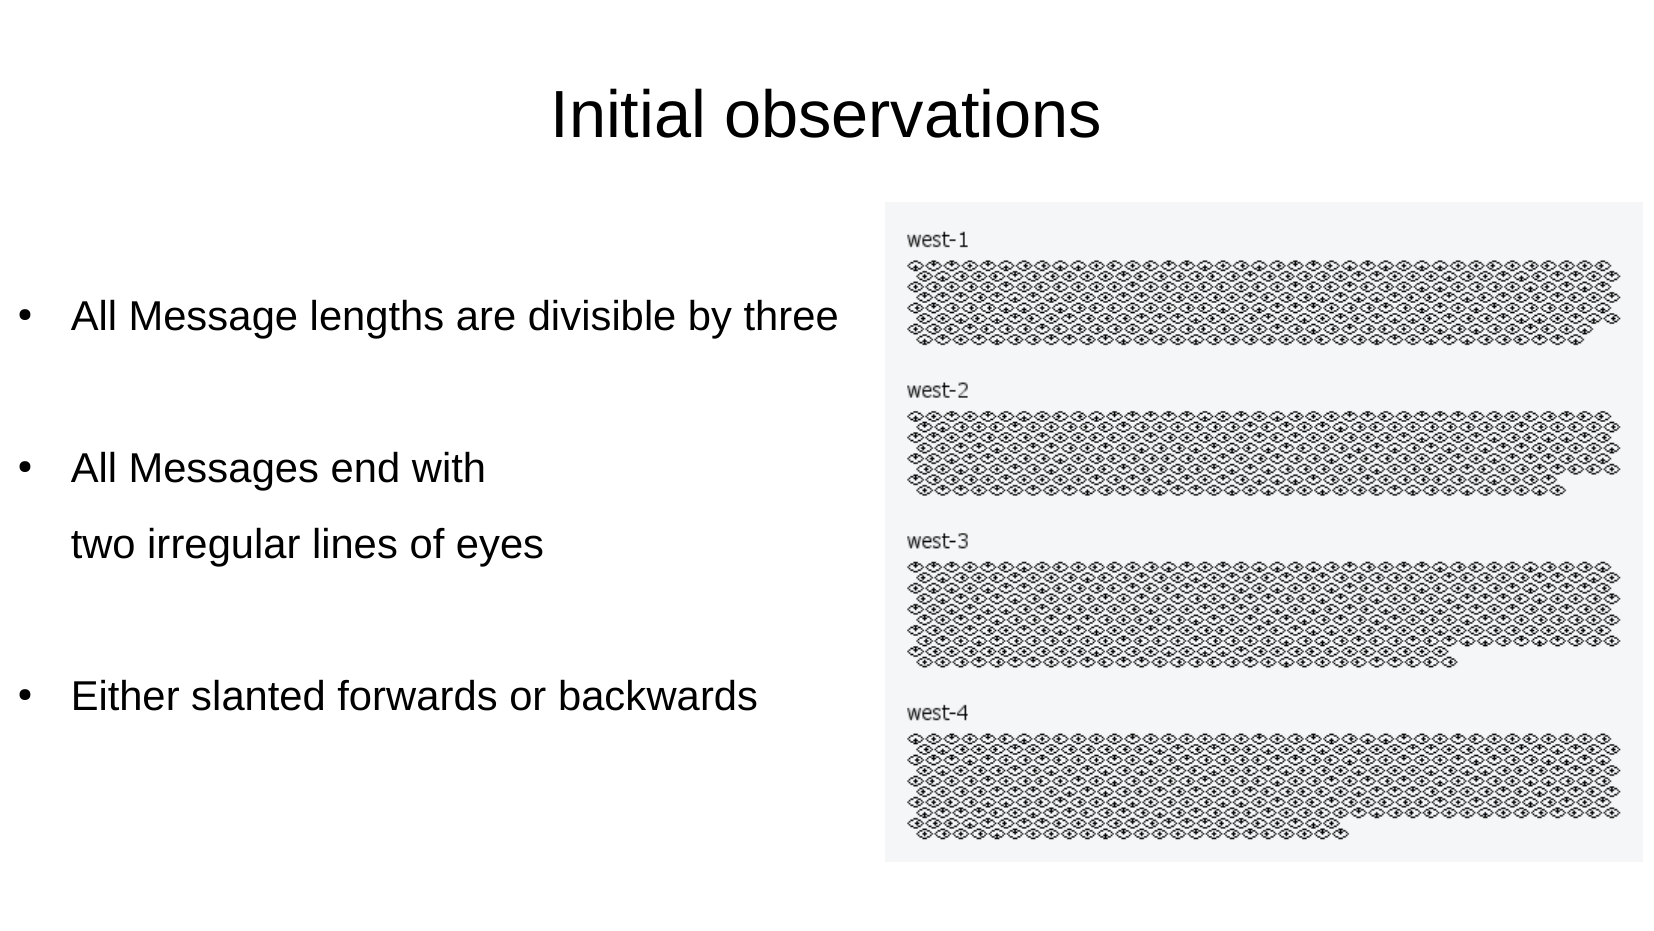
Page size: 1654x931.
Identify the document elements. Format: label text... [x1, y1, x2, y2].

title Initial observations [82, 37, 1571, 193]
picture [885, 202, 1643, 862]
list All Message lengths are divisible by three All Messages end with two irregular lines of eyes Either slanted forwards or backwards [0, 236, 885, 776]
